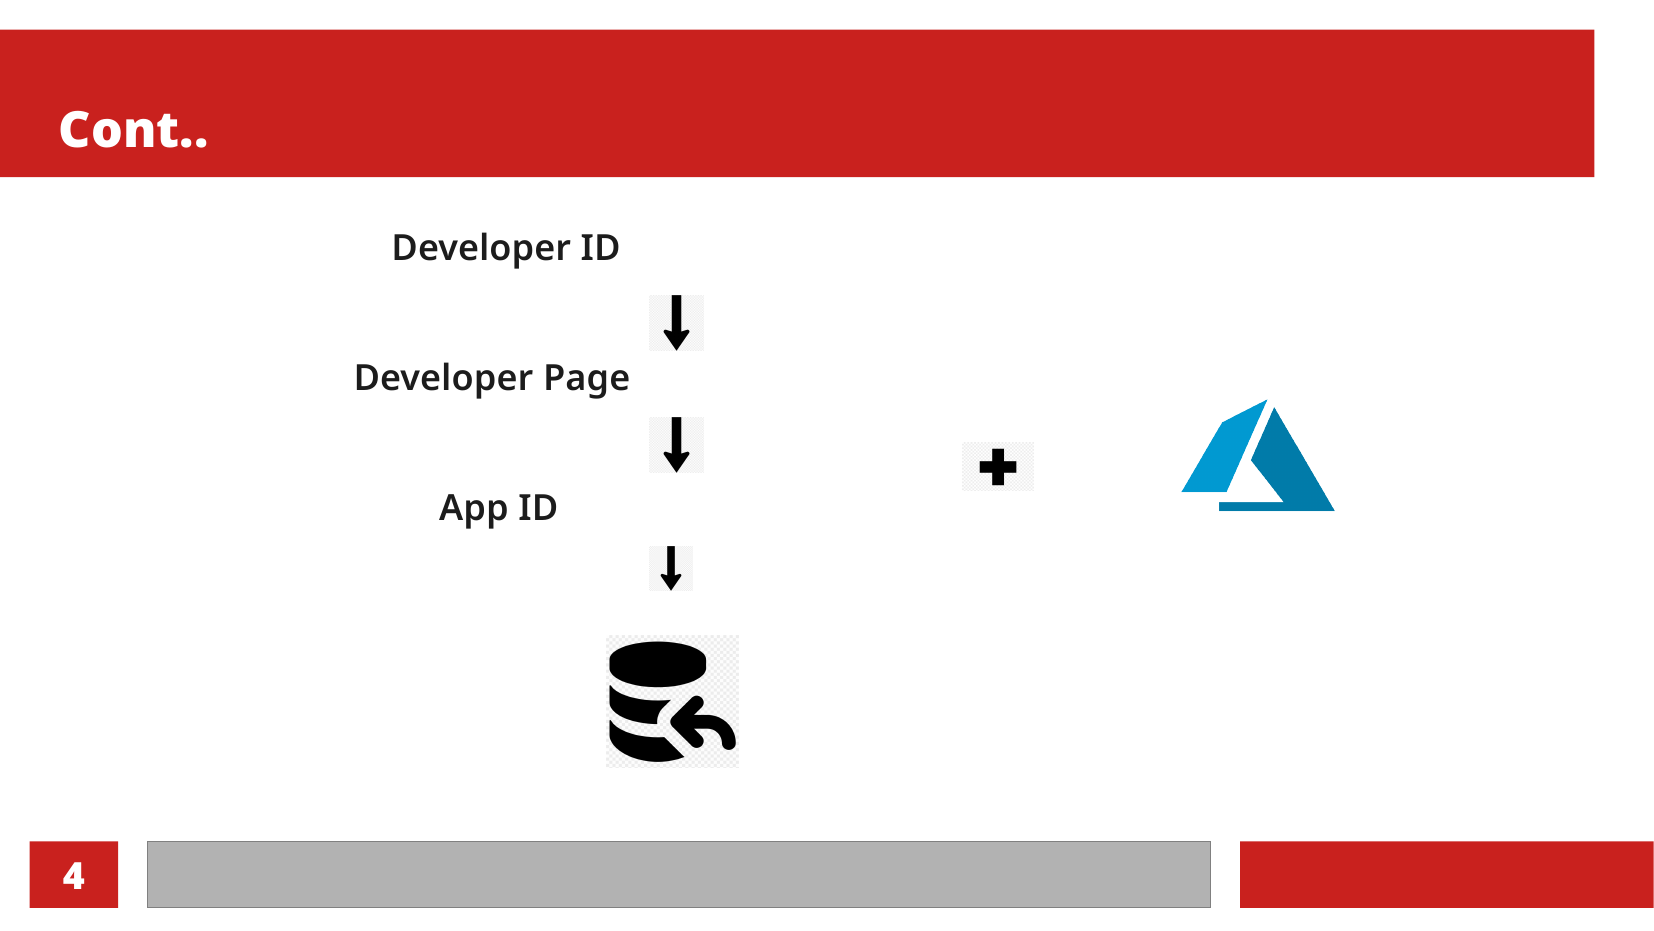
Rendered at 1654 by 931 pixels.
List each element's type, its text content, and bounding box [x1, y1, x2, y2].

picture [962, 442, 1034, 491]
title Cont.. [59, 44, 1595, 163]
picture [649, 546, 693, 591]
picture [649, 417, 704, 473]
picture [649, 295, 704, 351]
picture [606, 635, 739, 768]
picture [1181, 378, 1335, 532]
list Developer ID Developer Page App ID [59, 221, 1565, 798]
